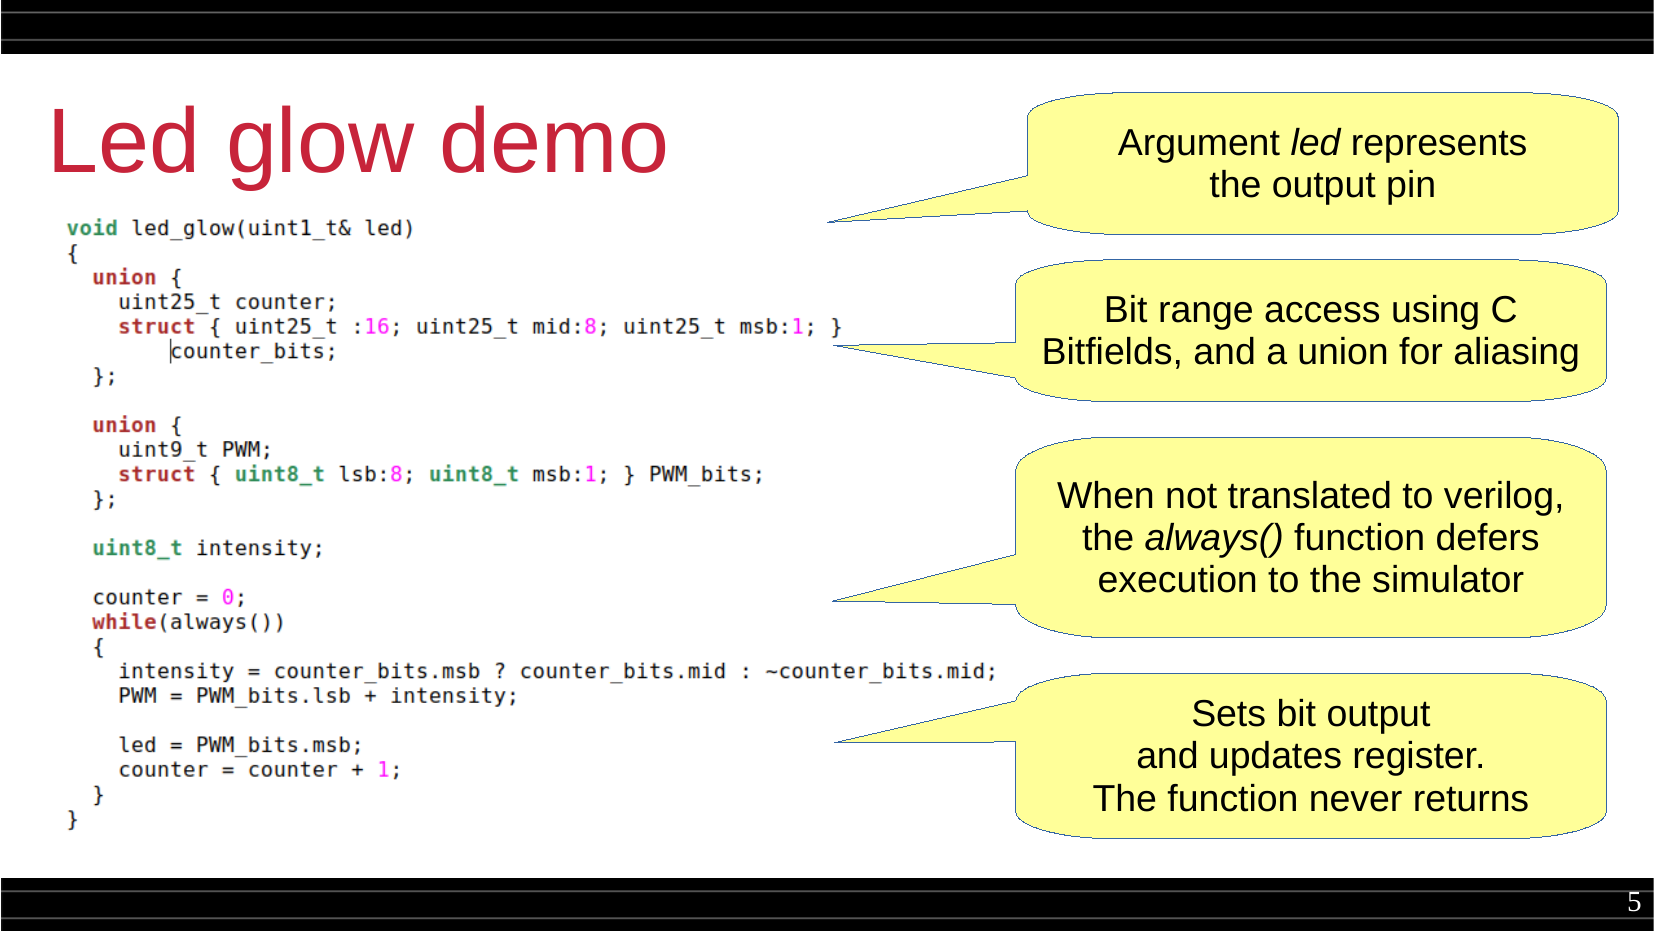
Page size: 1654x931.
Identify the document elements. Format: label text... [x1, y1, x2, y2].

picture [1, 0, 1654, 54]
picture [1, 878, 1654, 931]
picture [64, 212, 1009, 839]
text_box When not translated to verilog, the always() function defers execution to the simulator [832, 437, 1607, 638]
text_box Argument led represents the output pin [827, 92, 1619, 235]
title Led glow demo [47, 81, 1536, 200]
text_box Bit range access using C Bitfields, and a union for aliasing [833, 259, 1607, 402]
text_box Sets bit output and updates register. The function never returns [834, 673, 1607, 839]
